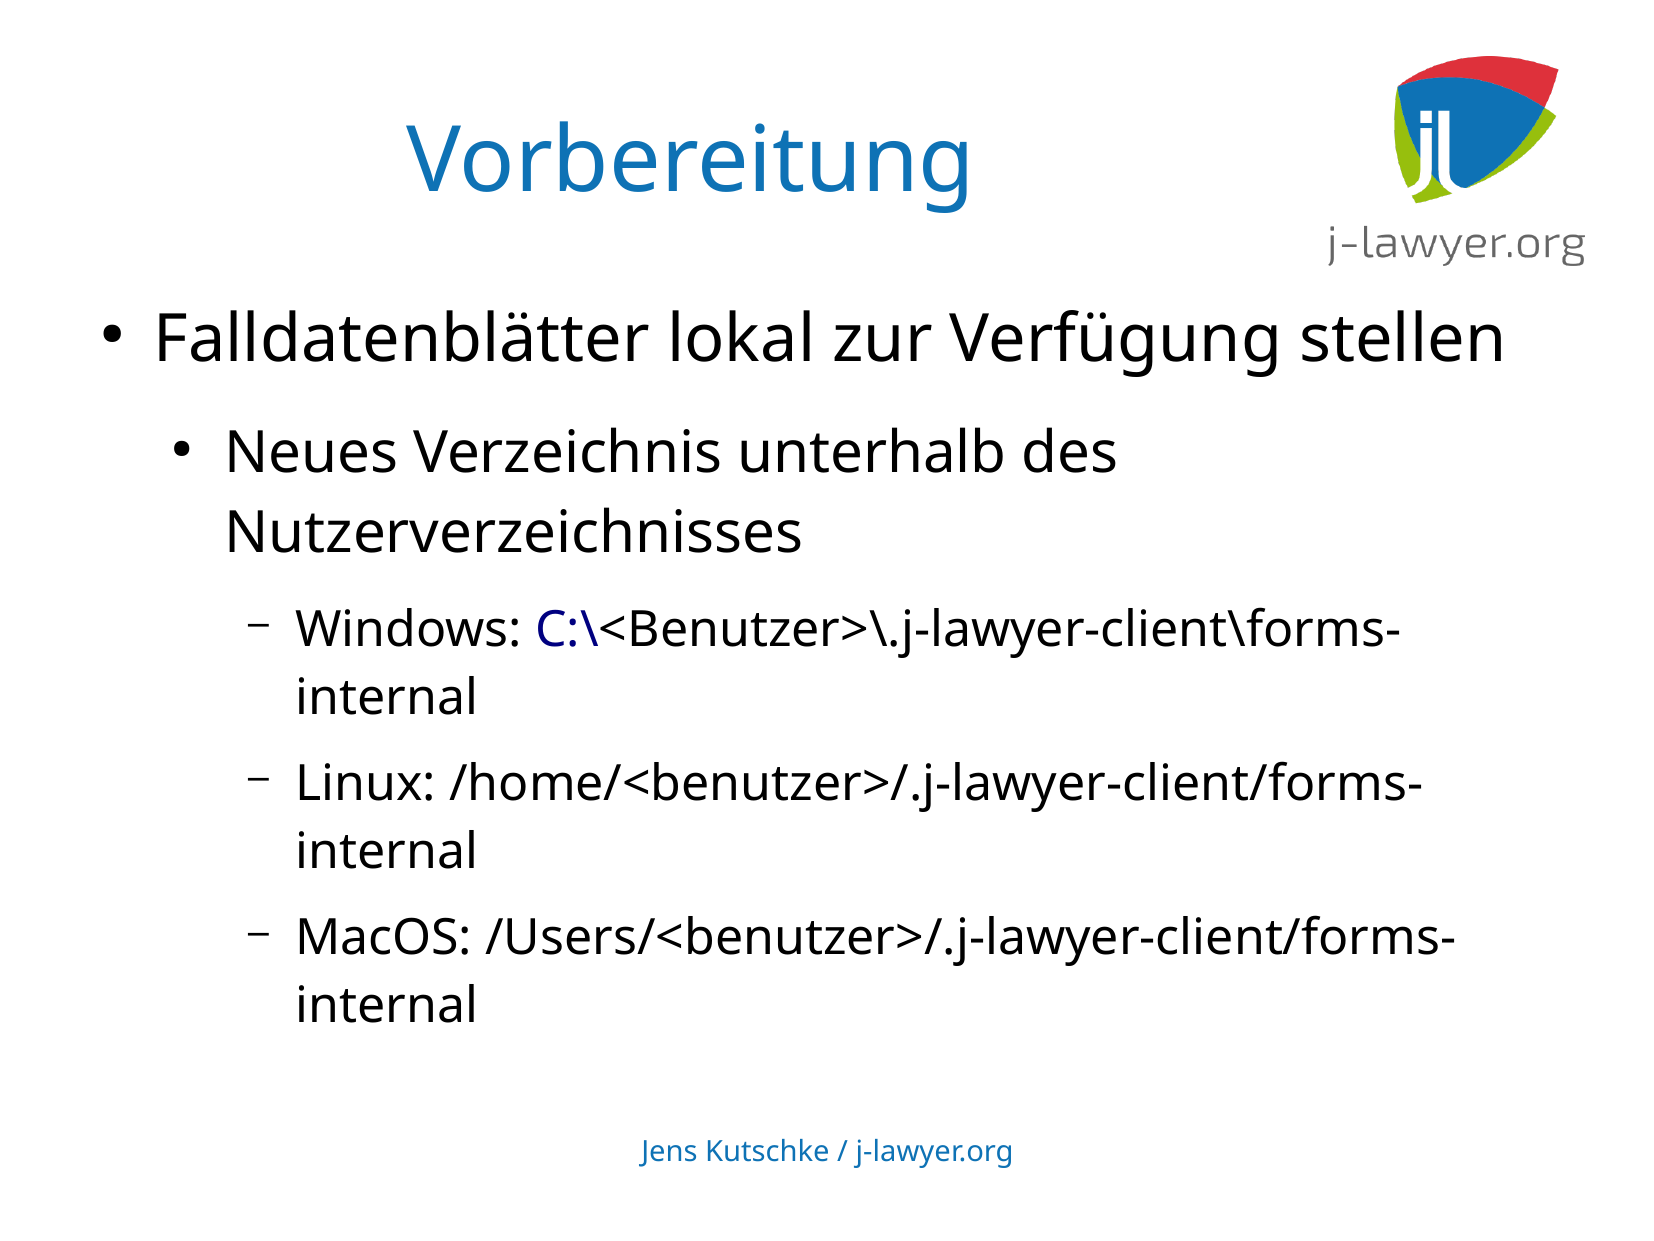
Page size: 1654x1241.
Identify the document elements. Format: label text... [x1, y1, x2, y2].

title Vorbereitung [82, 52, 1300, 260]
picture [1328, 56, 1585, 266]
list Falldatenblätter lokal zur Verfügung stellen Neues Verzeichnis unterhalb des Nutzerverzeichnisses Windows: C:\<Benutzer>\.j-lawyer-client\forms-internal Linux: /home/<benutzer>/.j-lawyer-client/forms-internal MacOS: /Users/<benutzer>/.j-lawyer-client/forms-internal [82, 290, 1571, 1010]
